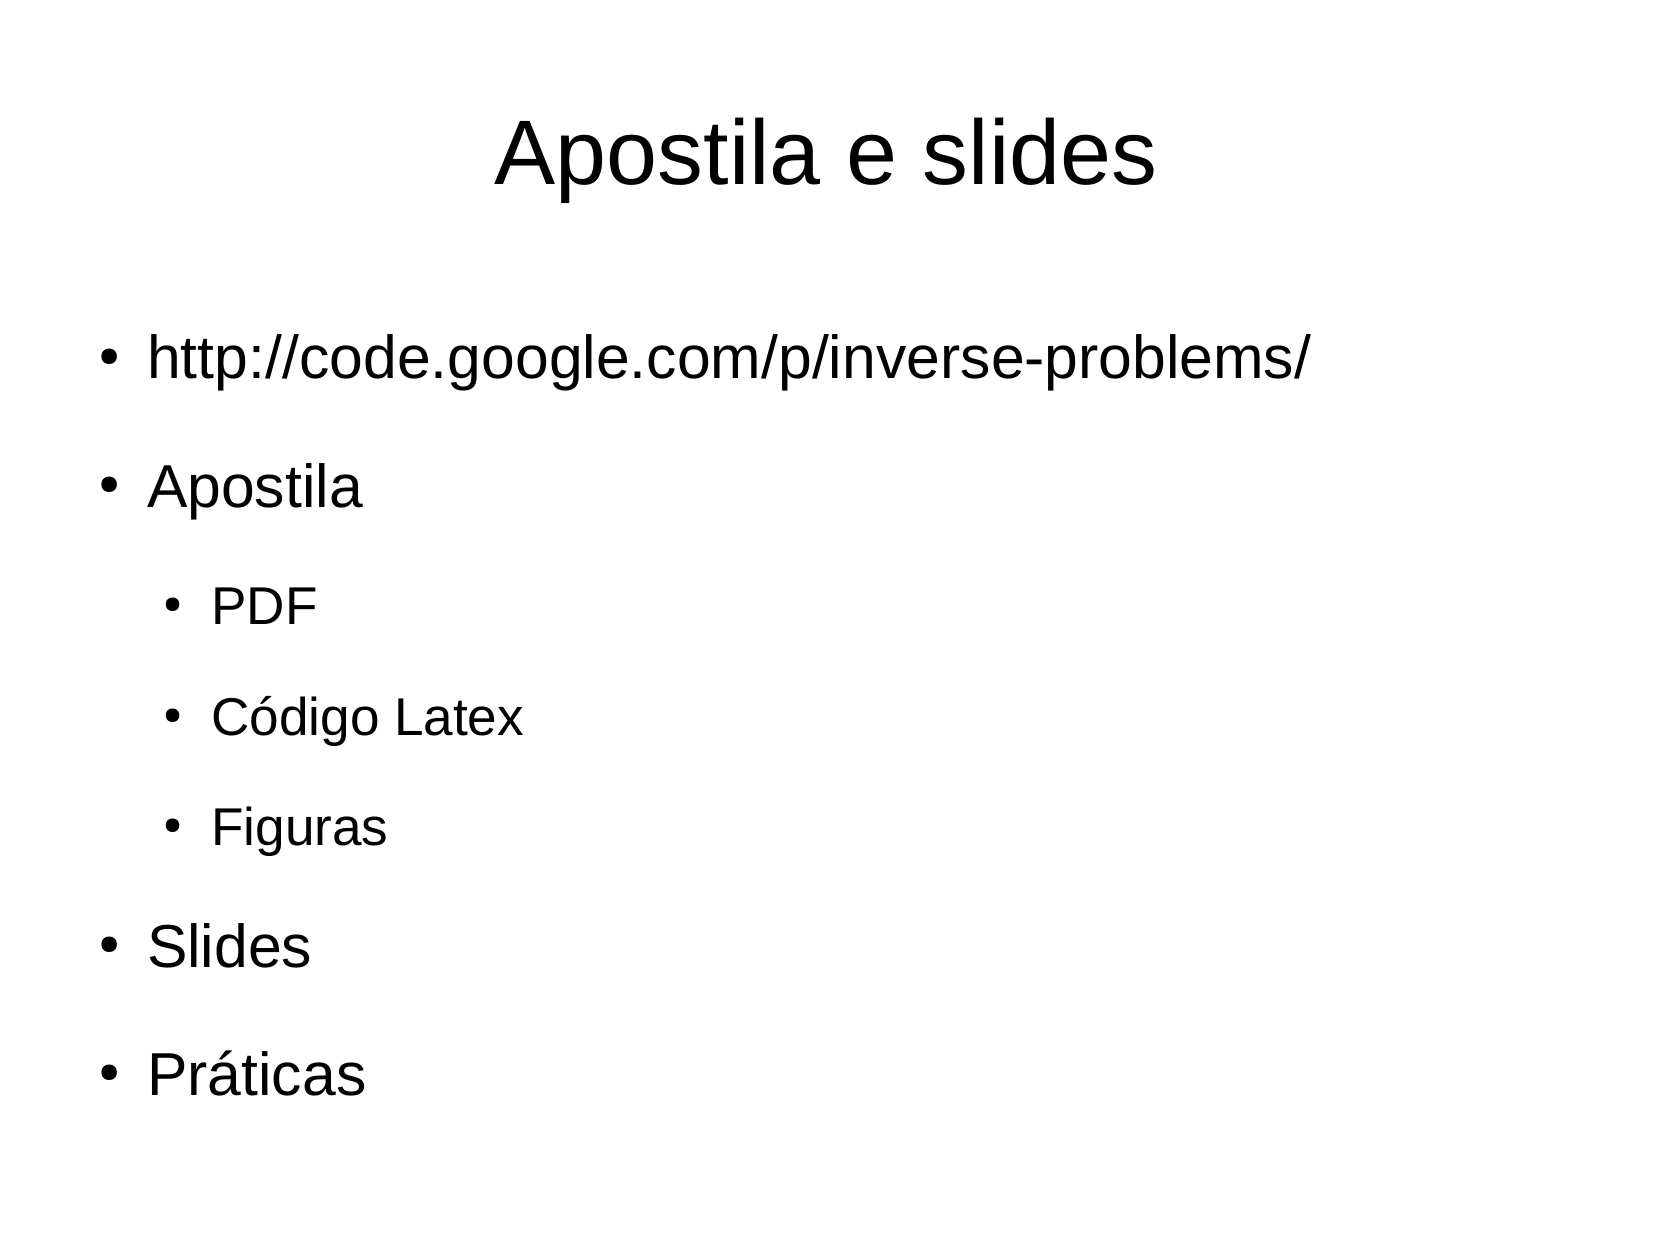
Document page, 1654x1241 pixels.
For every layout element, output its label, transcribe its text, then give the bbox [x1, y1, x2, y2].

title Apostila e slides [82, 49, 1571, 257]
list http://code.google.com/p/inverse-problems/ Apostila PDF Código Latex Figuras Slides Práticas [82, 290, 1571, 1109]
